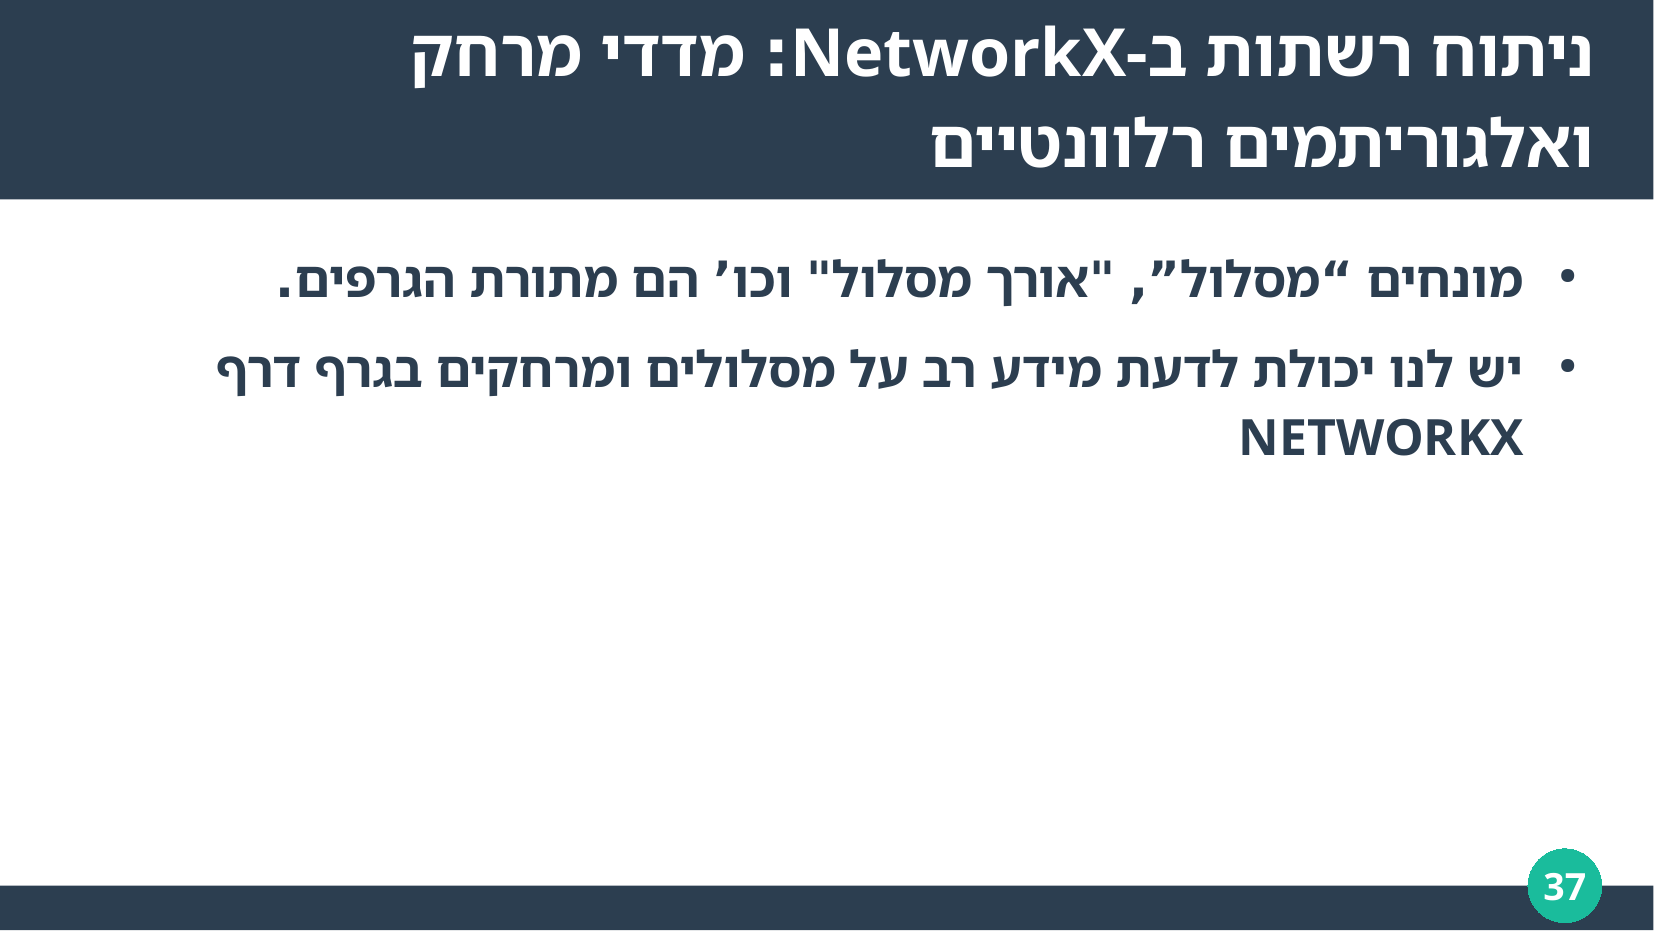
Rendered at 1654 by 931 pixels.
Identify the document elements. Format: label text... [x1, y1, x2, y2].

list מונחים “מסלול”, "אורך מסלול" וכו’ הם מתורת הגרפים. יש לנו יכולת לדעת מידע רב על מסלולים ומרחקים בגרף דרף NETWORKX [58, 243, 1595, 864]
title ניתוח רשתות ב-NetworkX: מדדי מרחק ואלגוריתמים רלוונטיים [58, 36, 1595, 155]
